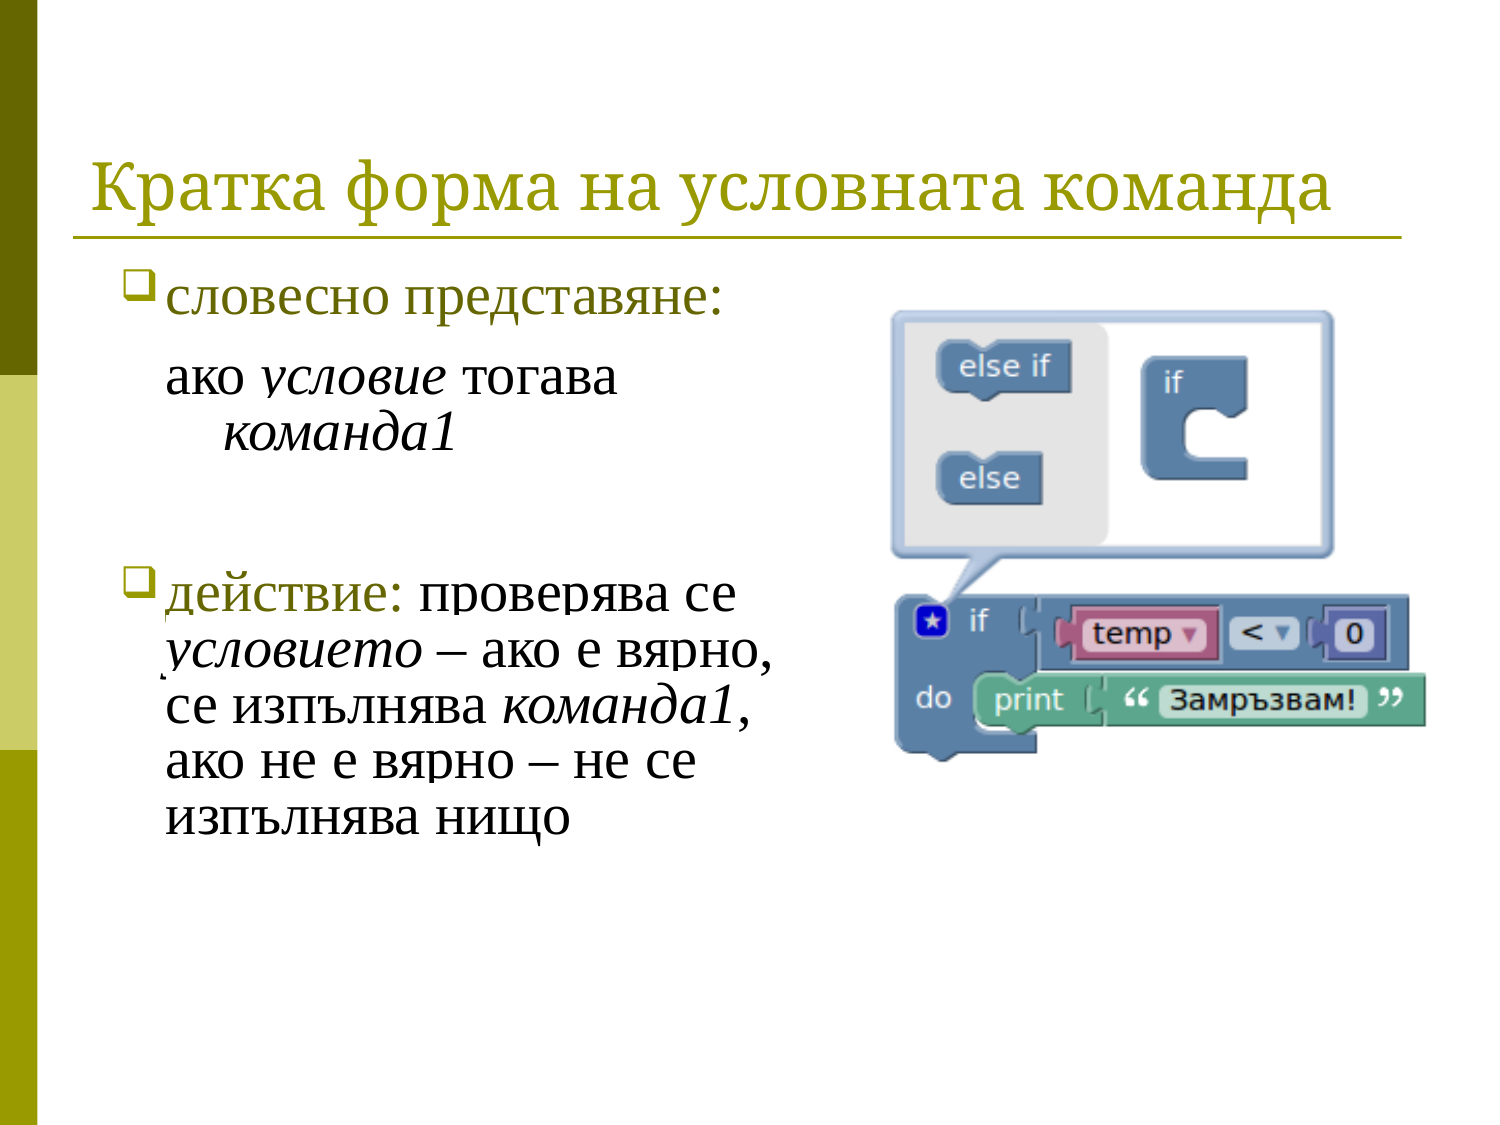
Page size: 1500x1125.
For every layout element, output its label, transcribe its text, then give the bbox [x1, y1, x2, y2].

picture [868, 290, 1447, 783]
title Кратка форма на условната команда [75, 0, 1500, 232]
list словесно представяне: ако условие тогава команда1 действие: проверява се условието – ако е вярно, се изпълнява команда1, ако не е вярно – не се изпълнява нищо [75, 262, 798, 925]
